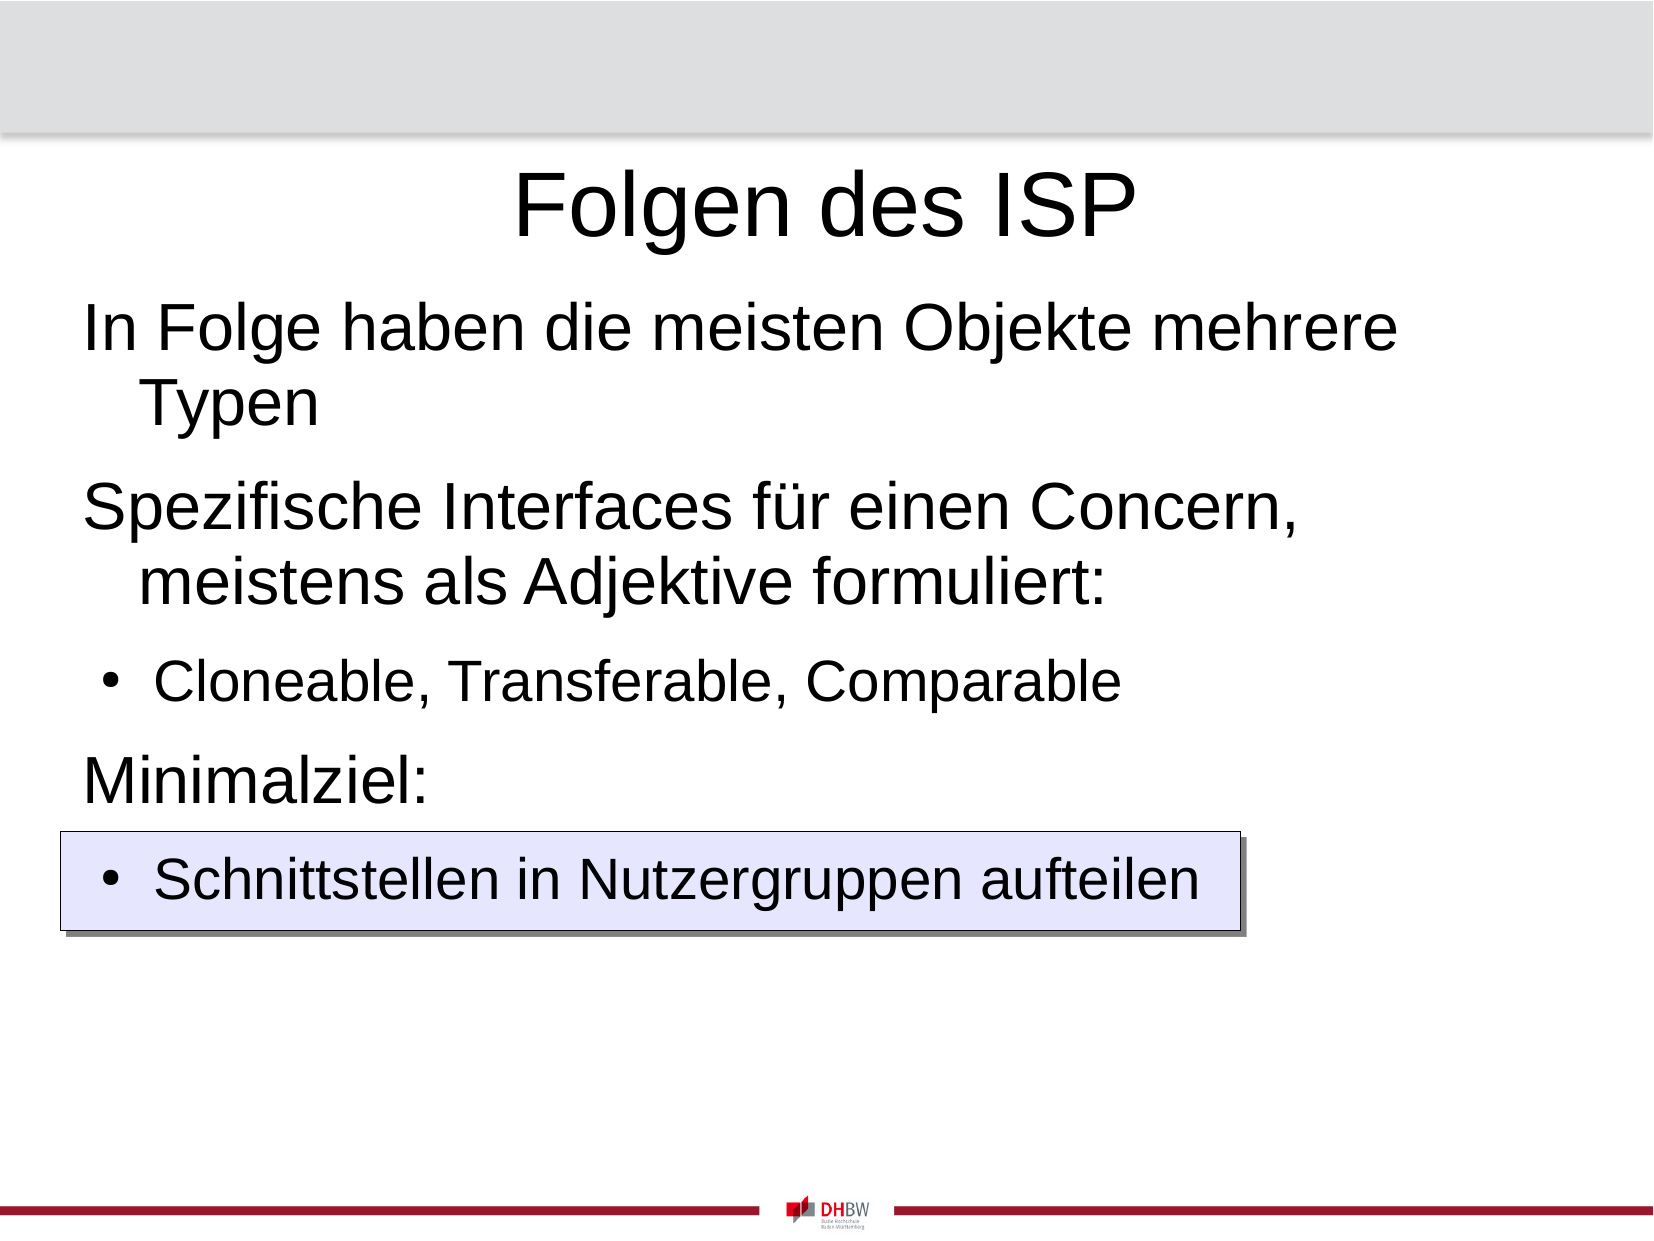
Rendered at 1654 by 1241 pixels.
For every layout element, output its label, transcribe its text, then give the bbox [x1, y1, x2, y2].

title Folgen des ISP [82, 49, 1571, 257]
list In Folge haben die meisten Objekte mehrere Typen Spezifische Interfaces für einen Concern, meistens als Adjektive formuliert: Cloneable, Transferable, Comparable Minimalziel: Schnittstellen in Nutzergruppen aufteilen [82, 290, 1571, 1010]
picture [0, 1, 1654, 1237]
text_box [60, 831, 82, 931]
